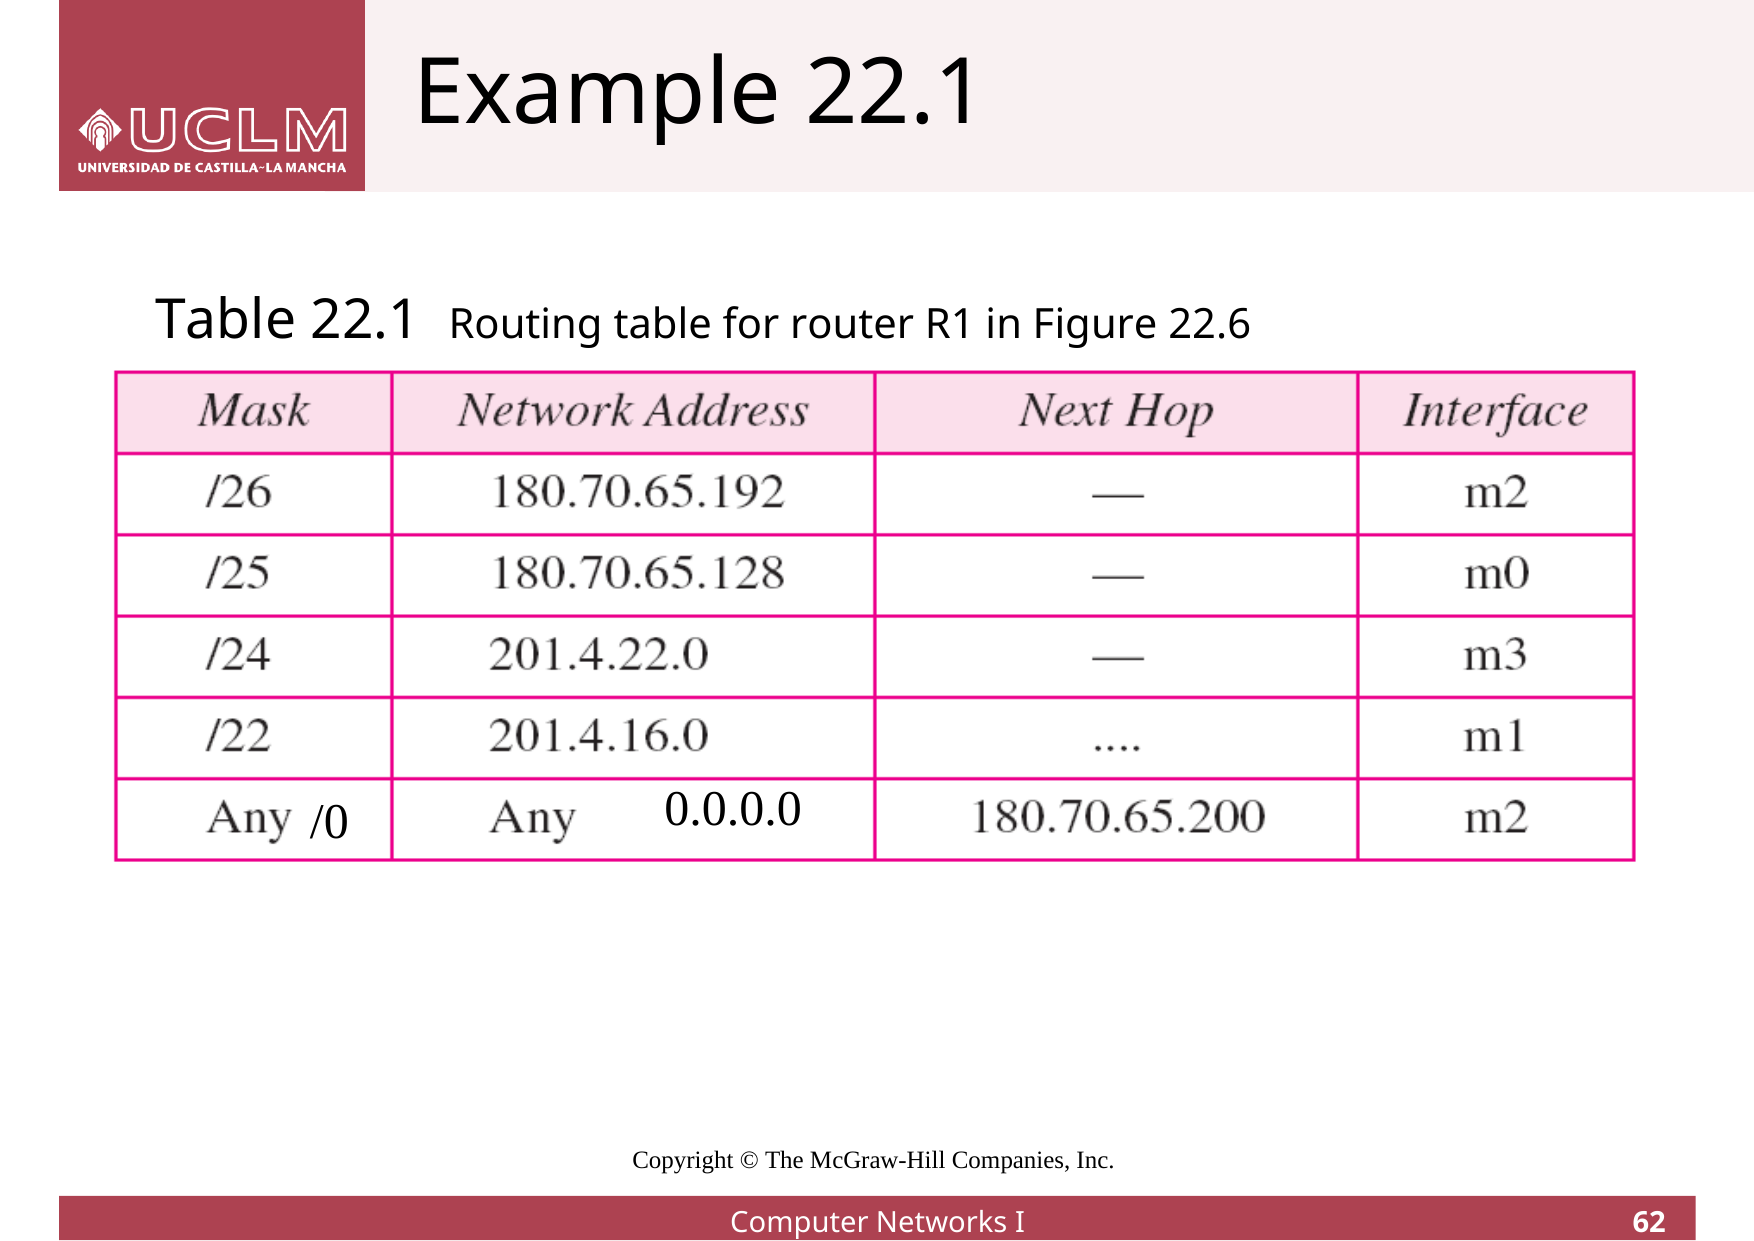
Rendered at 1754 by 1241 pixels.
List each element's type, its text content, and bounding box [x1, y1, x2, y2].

title Example 22.1 [413, 0, 1667, 198]
text_box 0.0.0.0 [649, 767, 857, 843]
picture [87, 353, 1667, 888]
text_box /0 [295, 781, 532, 857]
picture [59, 0, 365, 191]
text_box Table 22.1 Routing table for router R1 in Figure 22.6 [140, 275, 1267, 353]
text_box Copyright © The McGraw-Hill Companies, Inc. [478, 1136, 1276, 1182]
